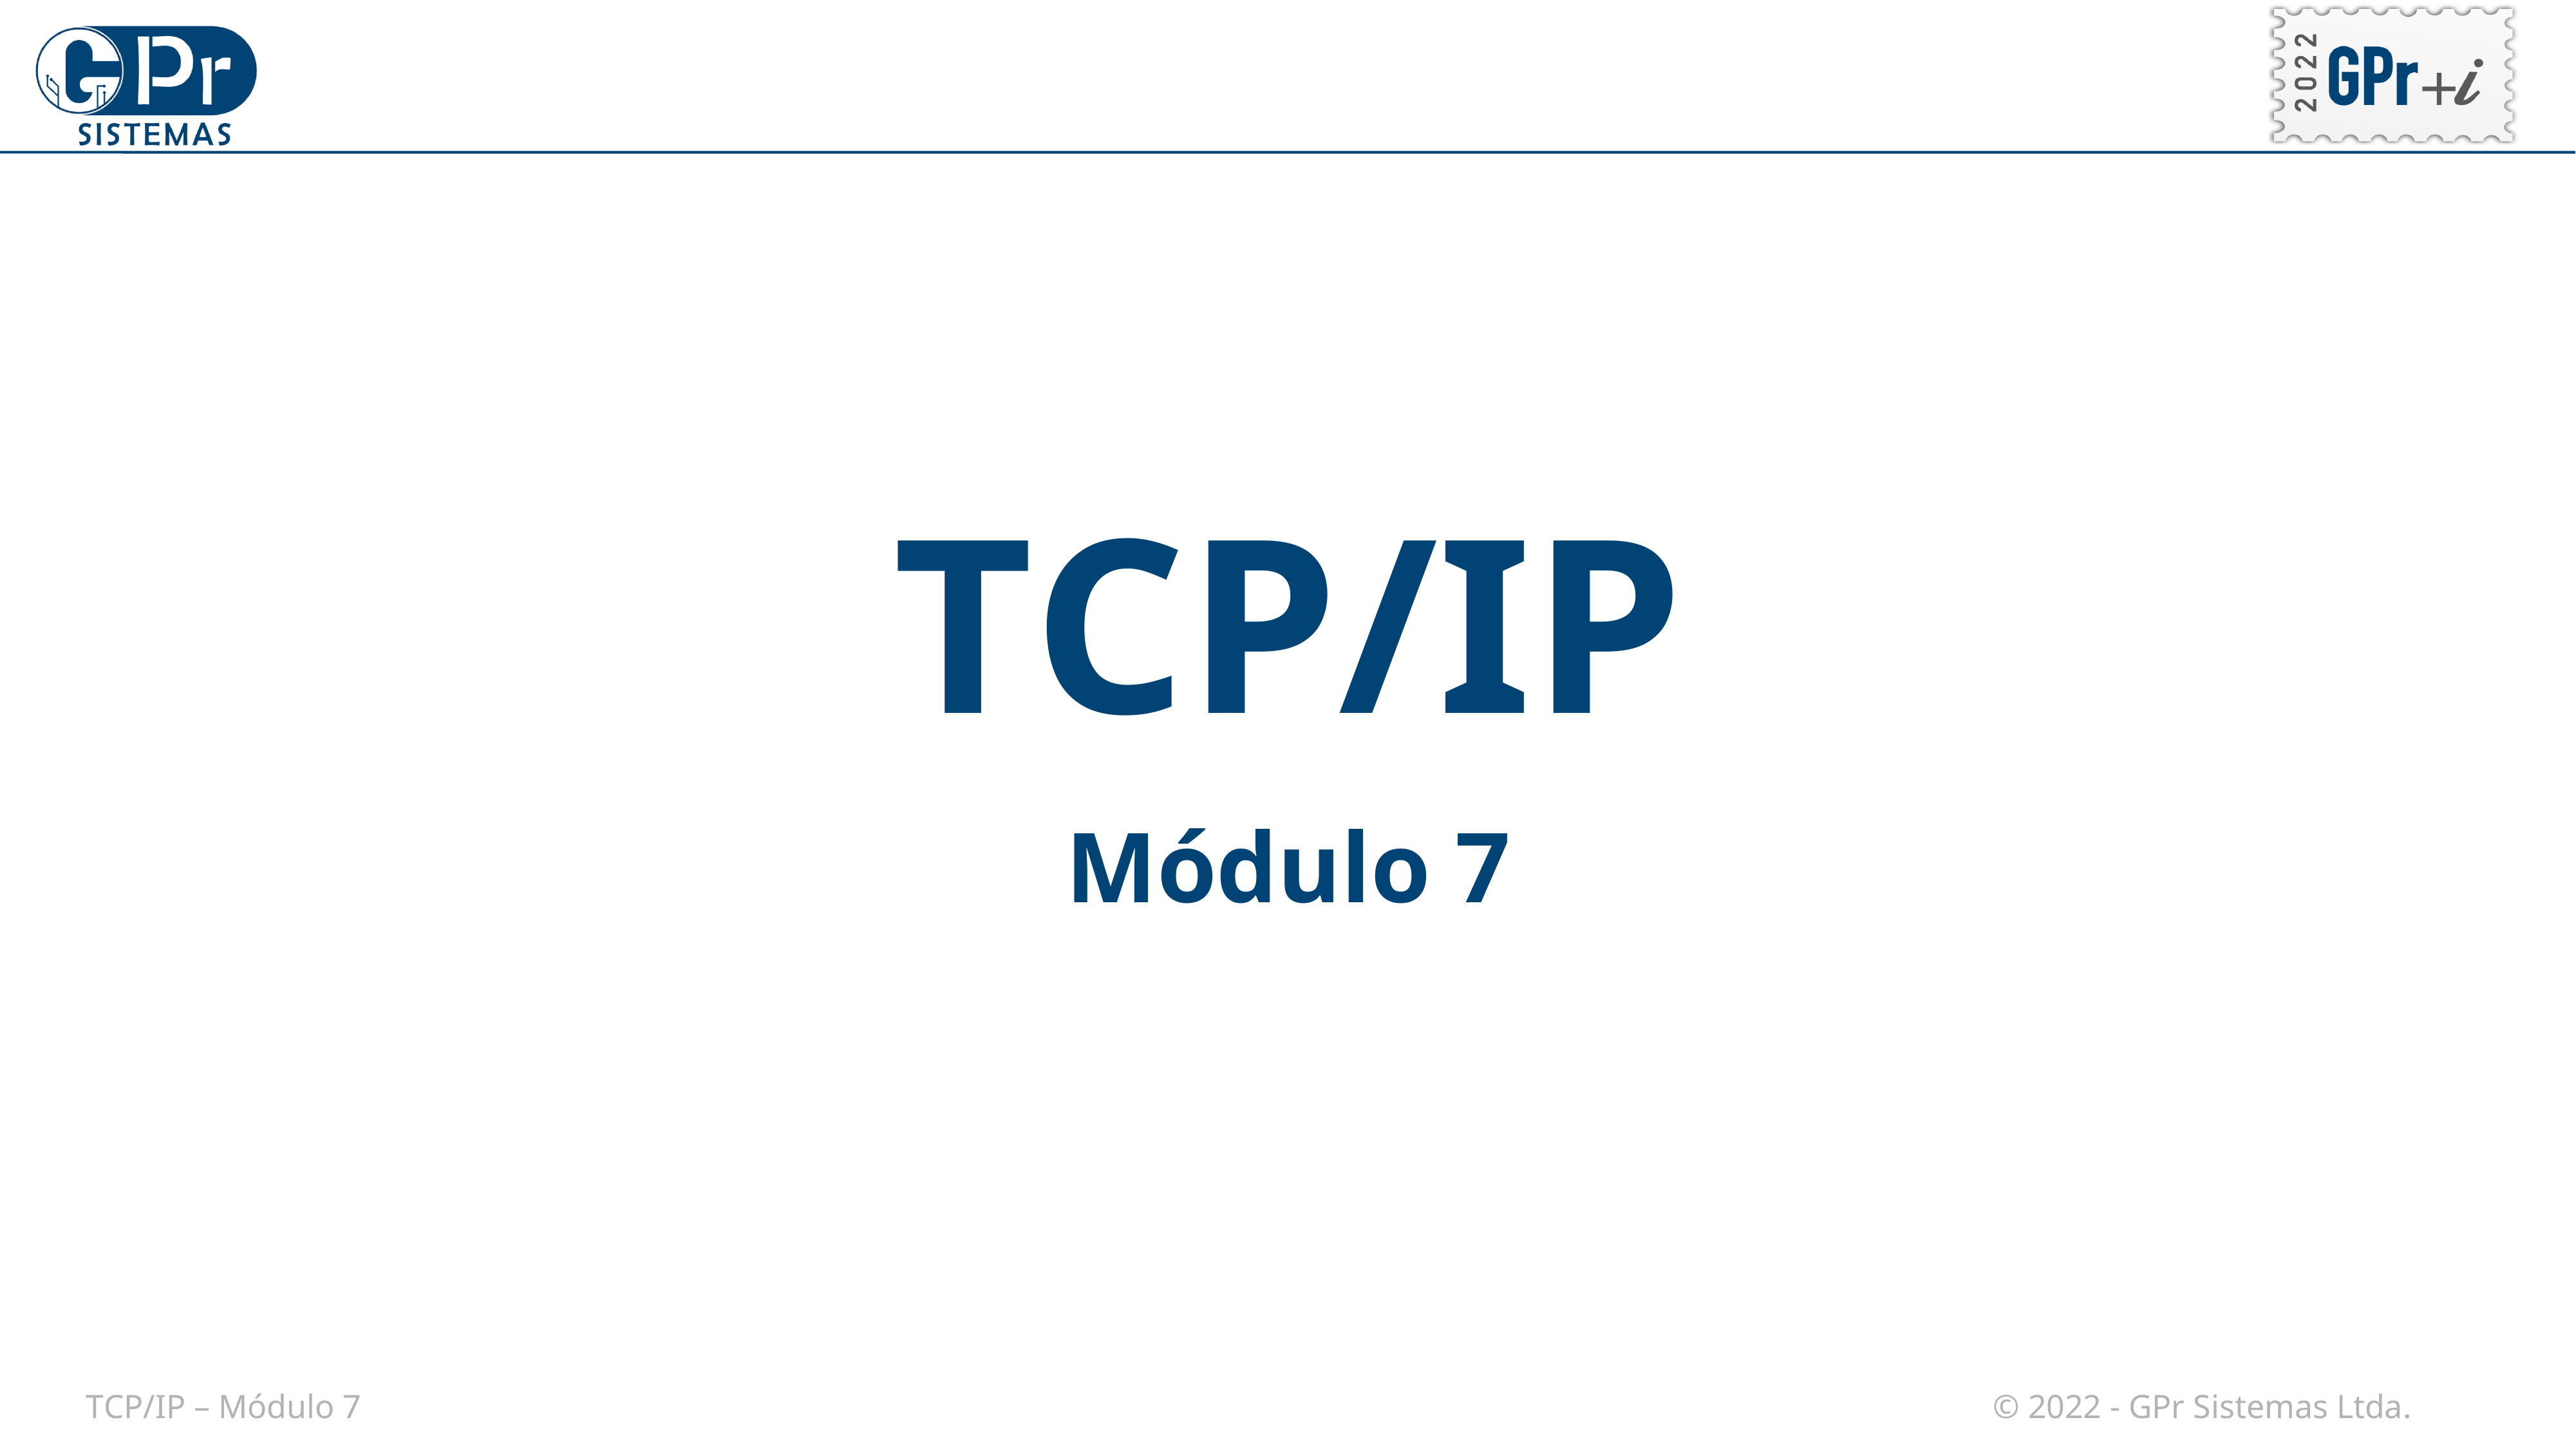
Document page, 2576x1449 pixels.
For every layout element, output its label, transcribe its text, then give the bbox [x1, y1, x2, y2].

text_box TCP/IP Módulo 7 [81, 520, 2496, 929]
picture [2268, 4, 2519, 145]
picture [34, 26, 257, 147]
